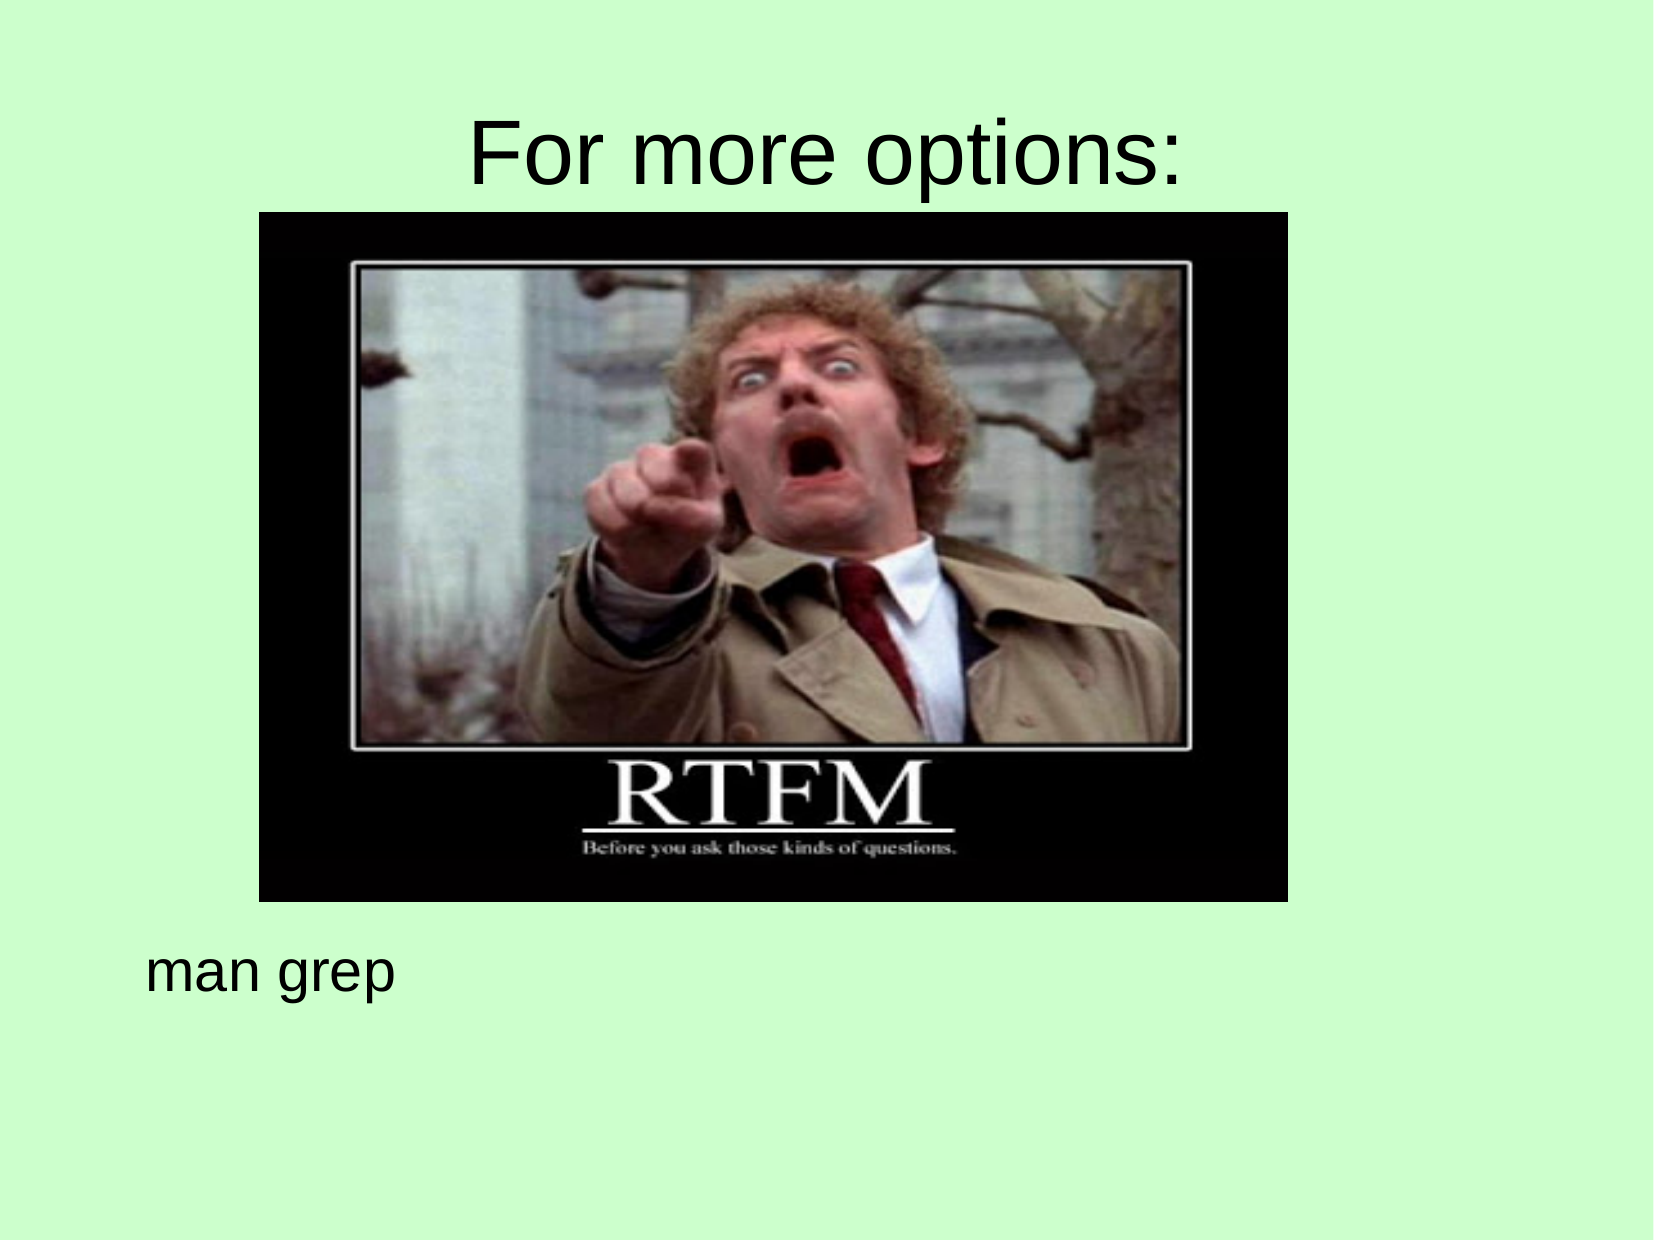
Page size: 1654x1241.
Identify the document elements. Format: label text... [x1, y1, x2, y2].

picture [259, 212, 1288, 902]
title For more options: [82, 49, 1571, 257]
list man grep [82, 290, 1571, 1010]
